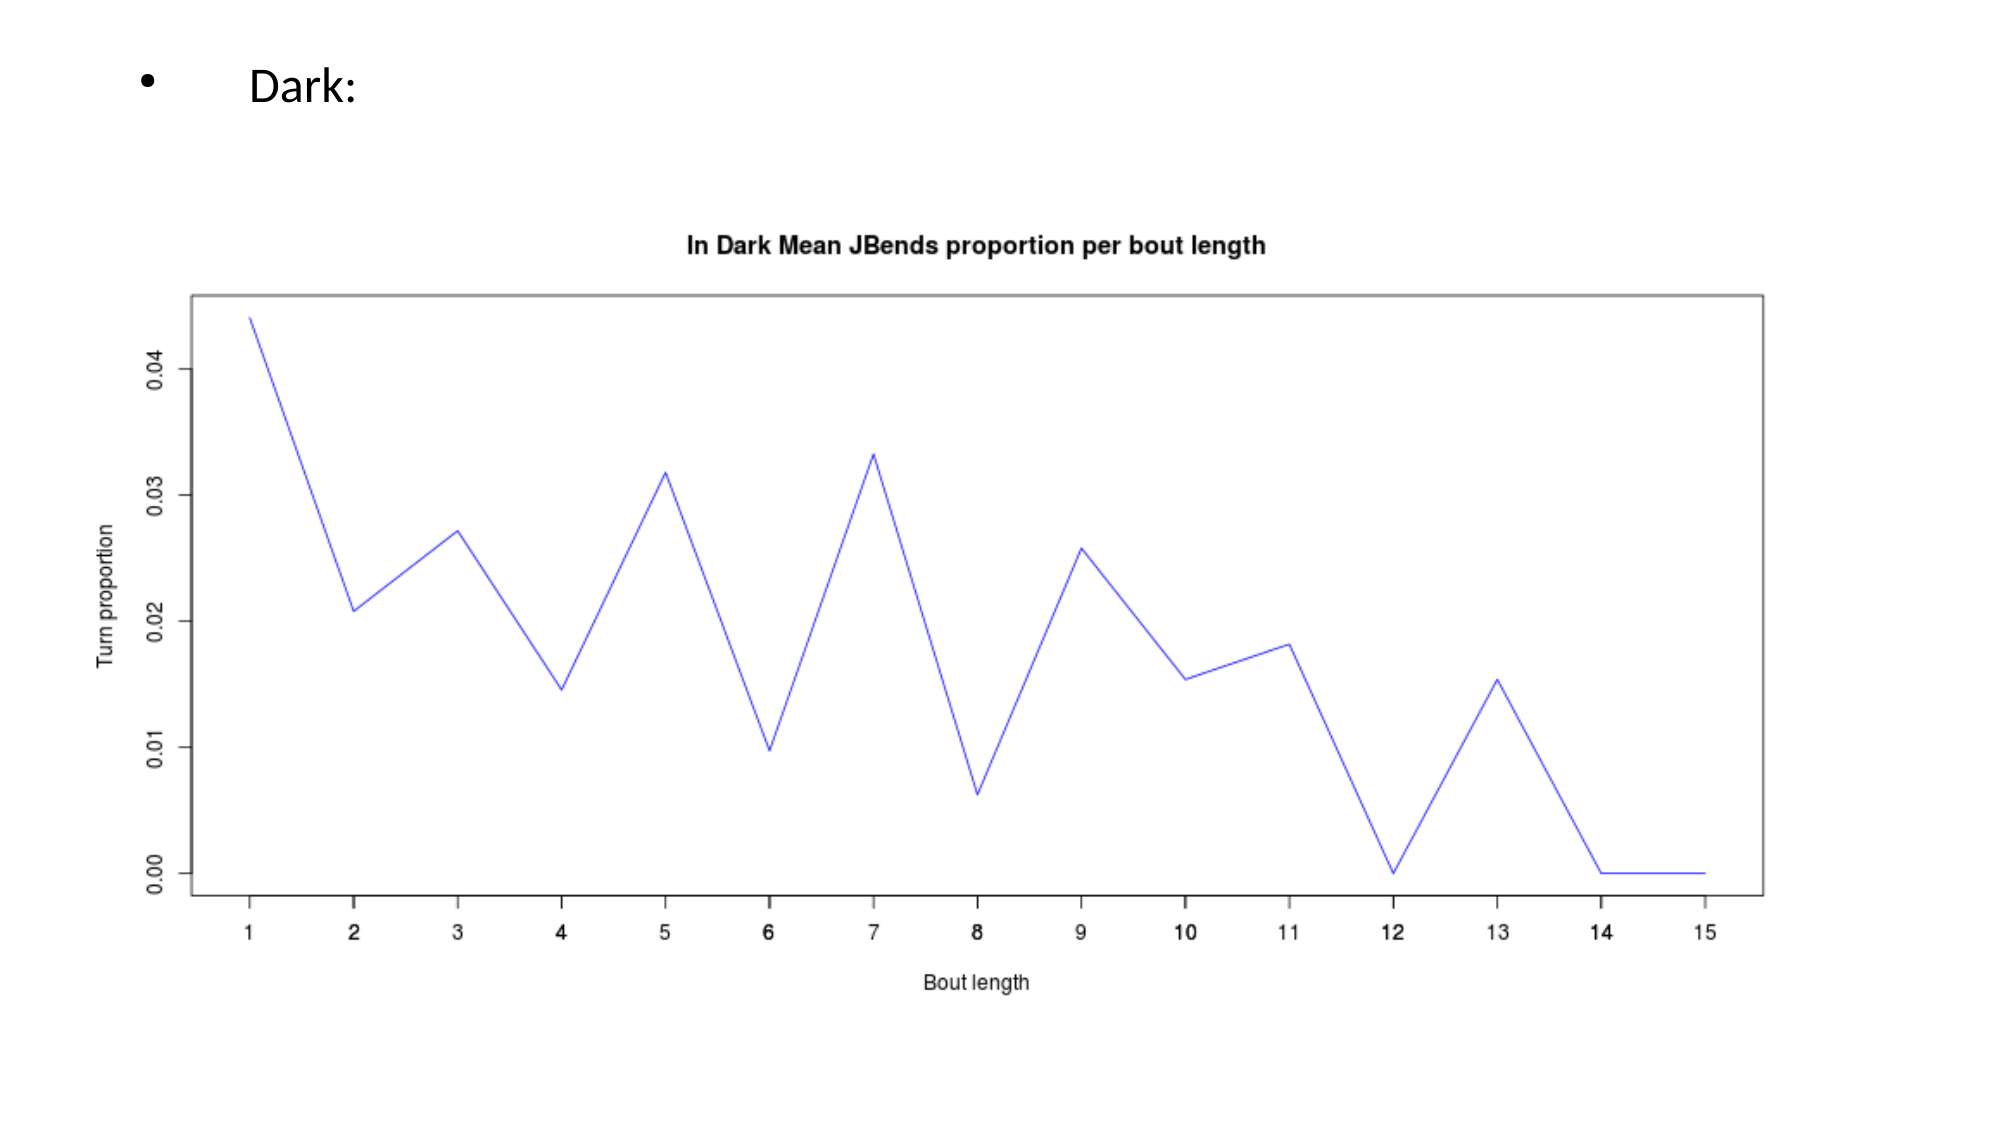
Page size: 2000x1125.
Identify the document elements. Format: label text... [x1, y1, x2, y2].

picture [90, 194, 1816, 1023]
text_box Dark: [0, 0, 2000, 946]
